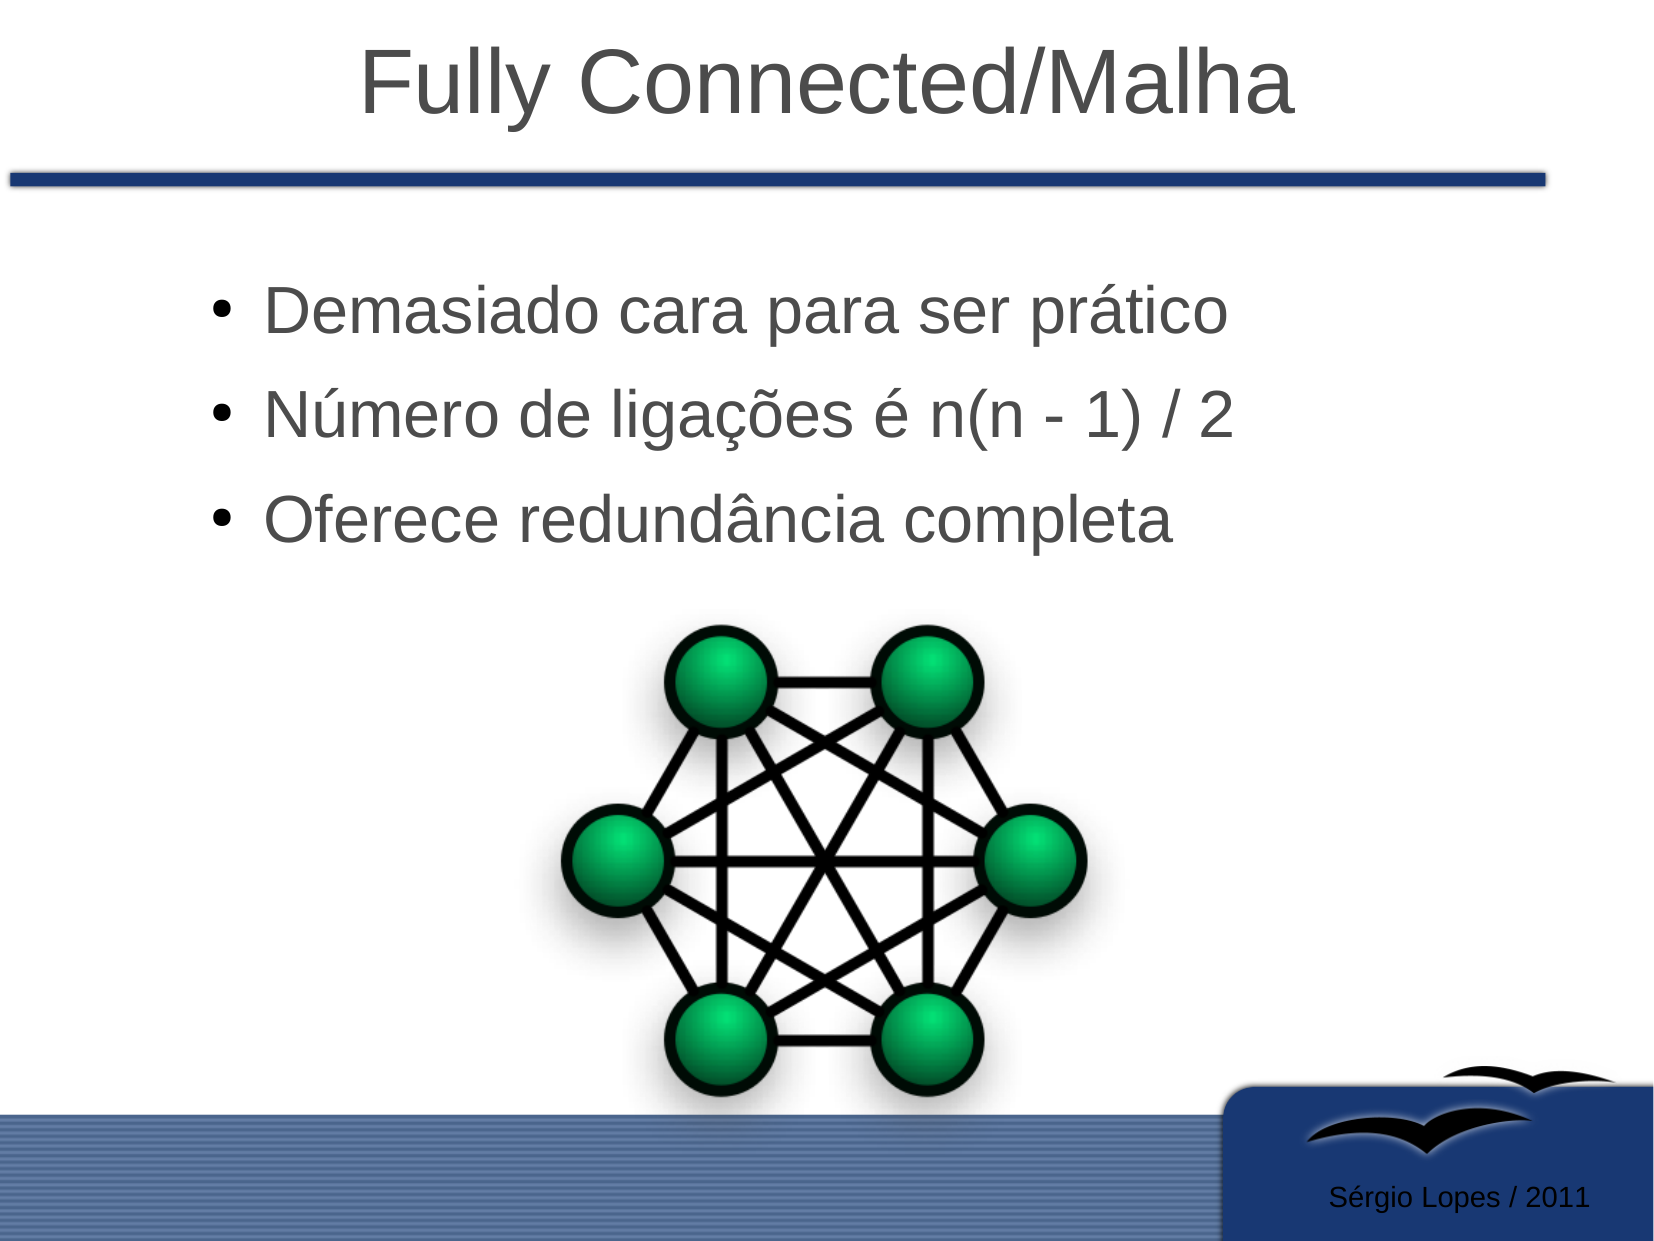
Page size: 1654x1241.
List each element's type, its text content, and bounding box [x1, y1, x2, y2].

title Fully Connected/Malha [121, 0, 1534, 164]
text_box Sérgio Lopes / 2011 [1328, 1181, 1588, 1214]
list Demasiado cara para ser prático Número de ligações é n(n - 1) / 2 Oferece redundância completa [121, 273, 1534, 1056]
picture [0, 0, 1654, 1241]
